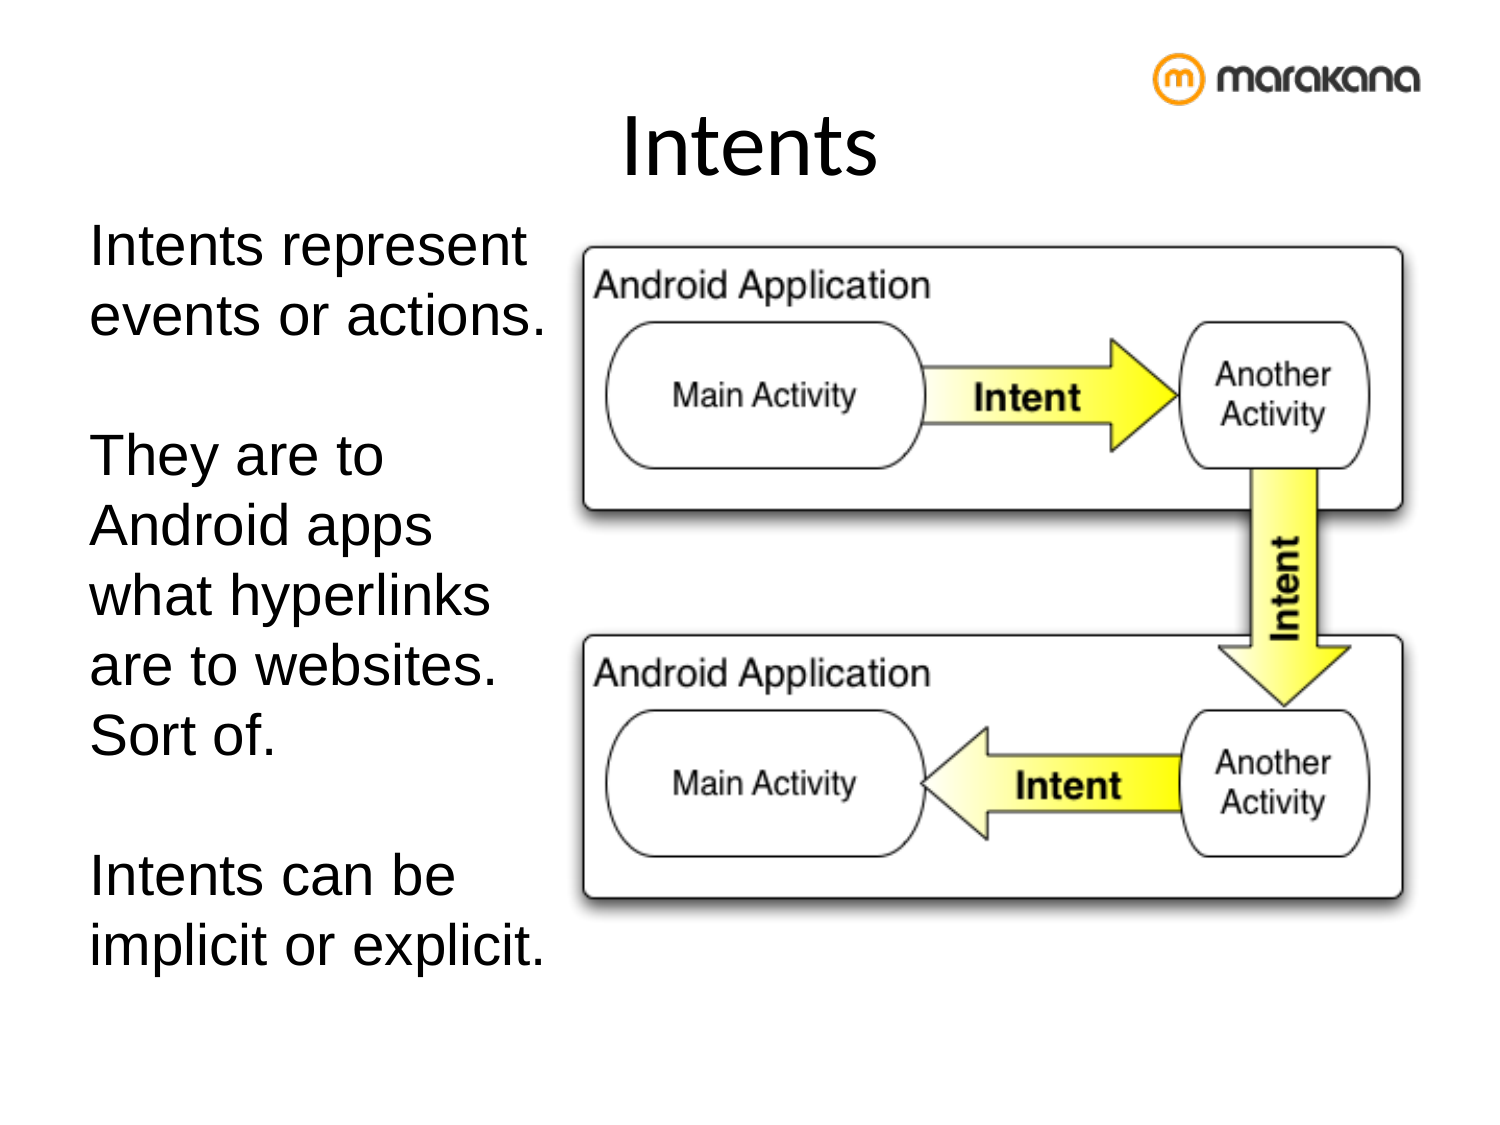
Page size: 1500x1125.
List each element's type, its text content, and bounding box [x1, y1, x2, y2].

title Intents [75, 45, 1425, 232]
text_box Intents represent events or actions. They are to Android apps what hyperlinks are to websites. Sort of. Intents can be implicit or explicit. [74, 200, 588, 985]
picture [588, 232, 1425, 929]
